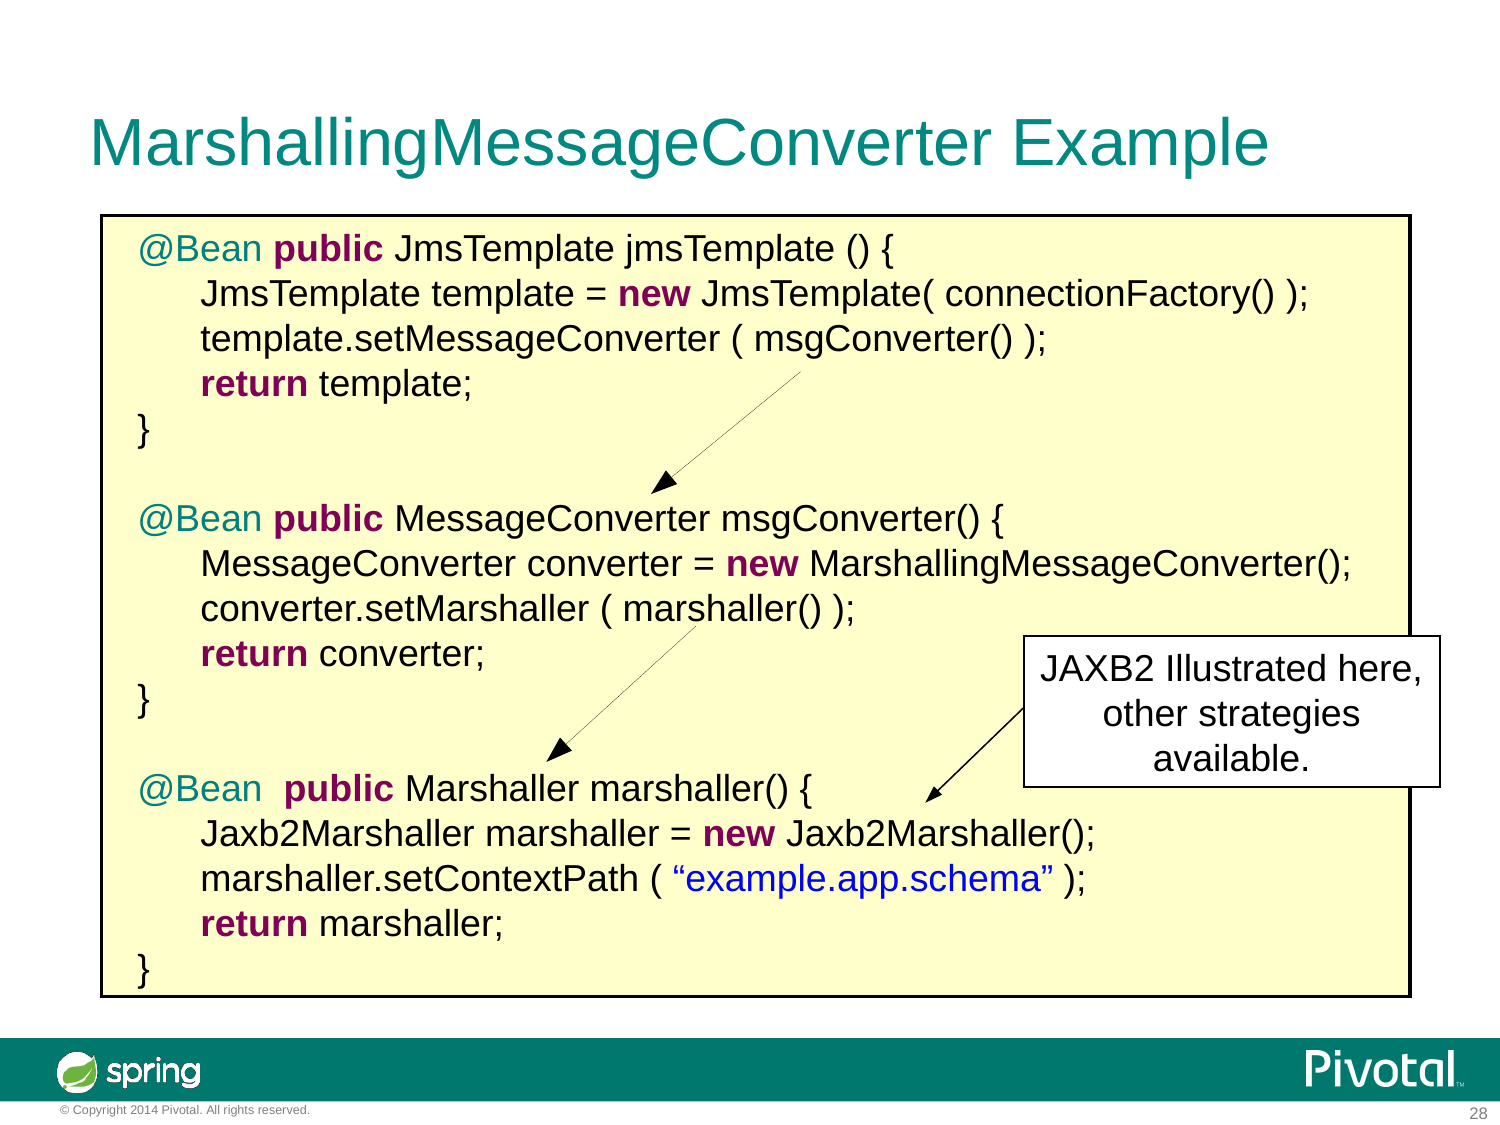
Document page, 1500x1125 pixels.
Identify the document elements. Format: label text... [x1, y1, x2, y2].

text_box @Bean public JmsTemplate jmsTemplate () { JmsTemplate template = new JmsTemplate( connectionFactory() ); template.setMessageConverter ( msgConverter() ); return template; } @Bean public MessageConverter msgConverter() { MessageConverter converter = new MarshallingMessageConverter(); converter.setMarshaller ( marshaller() ); return converter; } @Bean public Marshaller marshaller() { Jaxb2Marshaller marshaller = new Jaxb2Marshaller(); marshaller.setContextPath ( “example.app.schema” ); return marshaller; } [101, 215, 1411, 997]
text_box JAXB2 Illustrated here, other strategies available. [1023, 636, 1440, 787]
picture [1306, 1050, 1464, 1087]
title MarshallingMessageConverter Example [75, 45, 1426, 233]
picture [32, 1041, 210, 1103]
